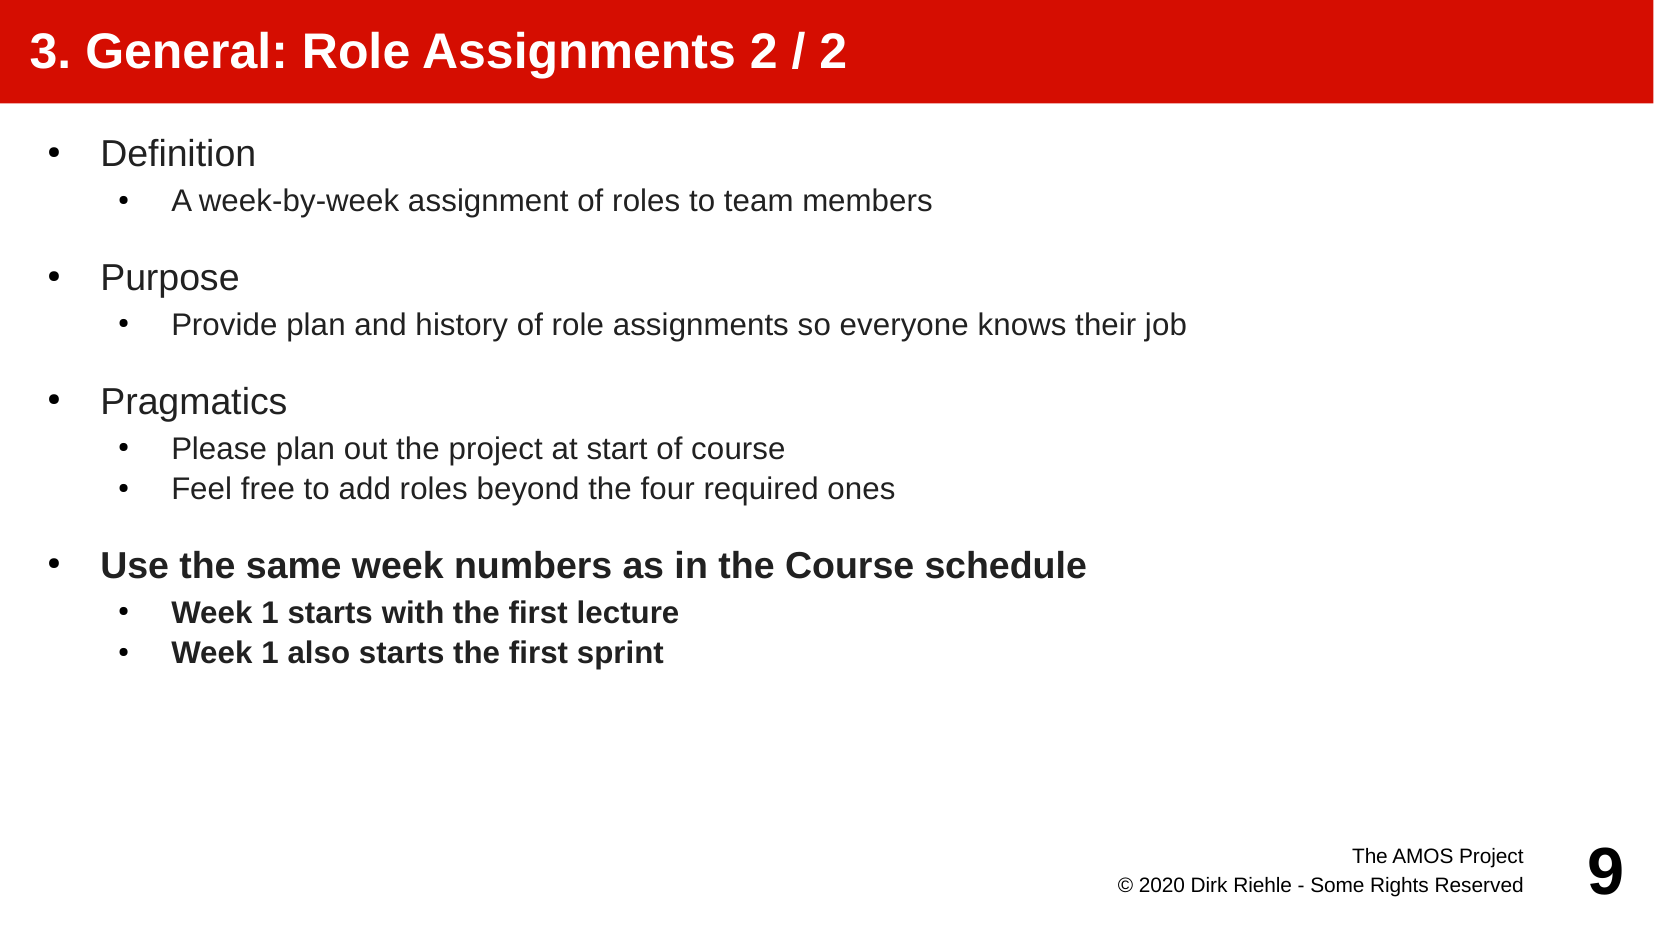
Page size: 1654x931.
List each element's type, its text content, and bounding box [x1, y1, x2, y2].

title 3. General: Role Assignments 2 / 2 [0, 0, 1654, 104]
list Definition A week-by-week assignment of roles to team members Purpose Provide plan and history of role assignments so everyone knows their job Pragmatics Please plan out the project at start of course Feel free to add roles beyond the four required ones Use the same week numbers as in the Course schedule Week 1 starts with the first lecture Week 1 also starts the first sprint [29, 132, 1625, 813]
